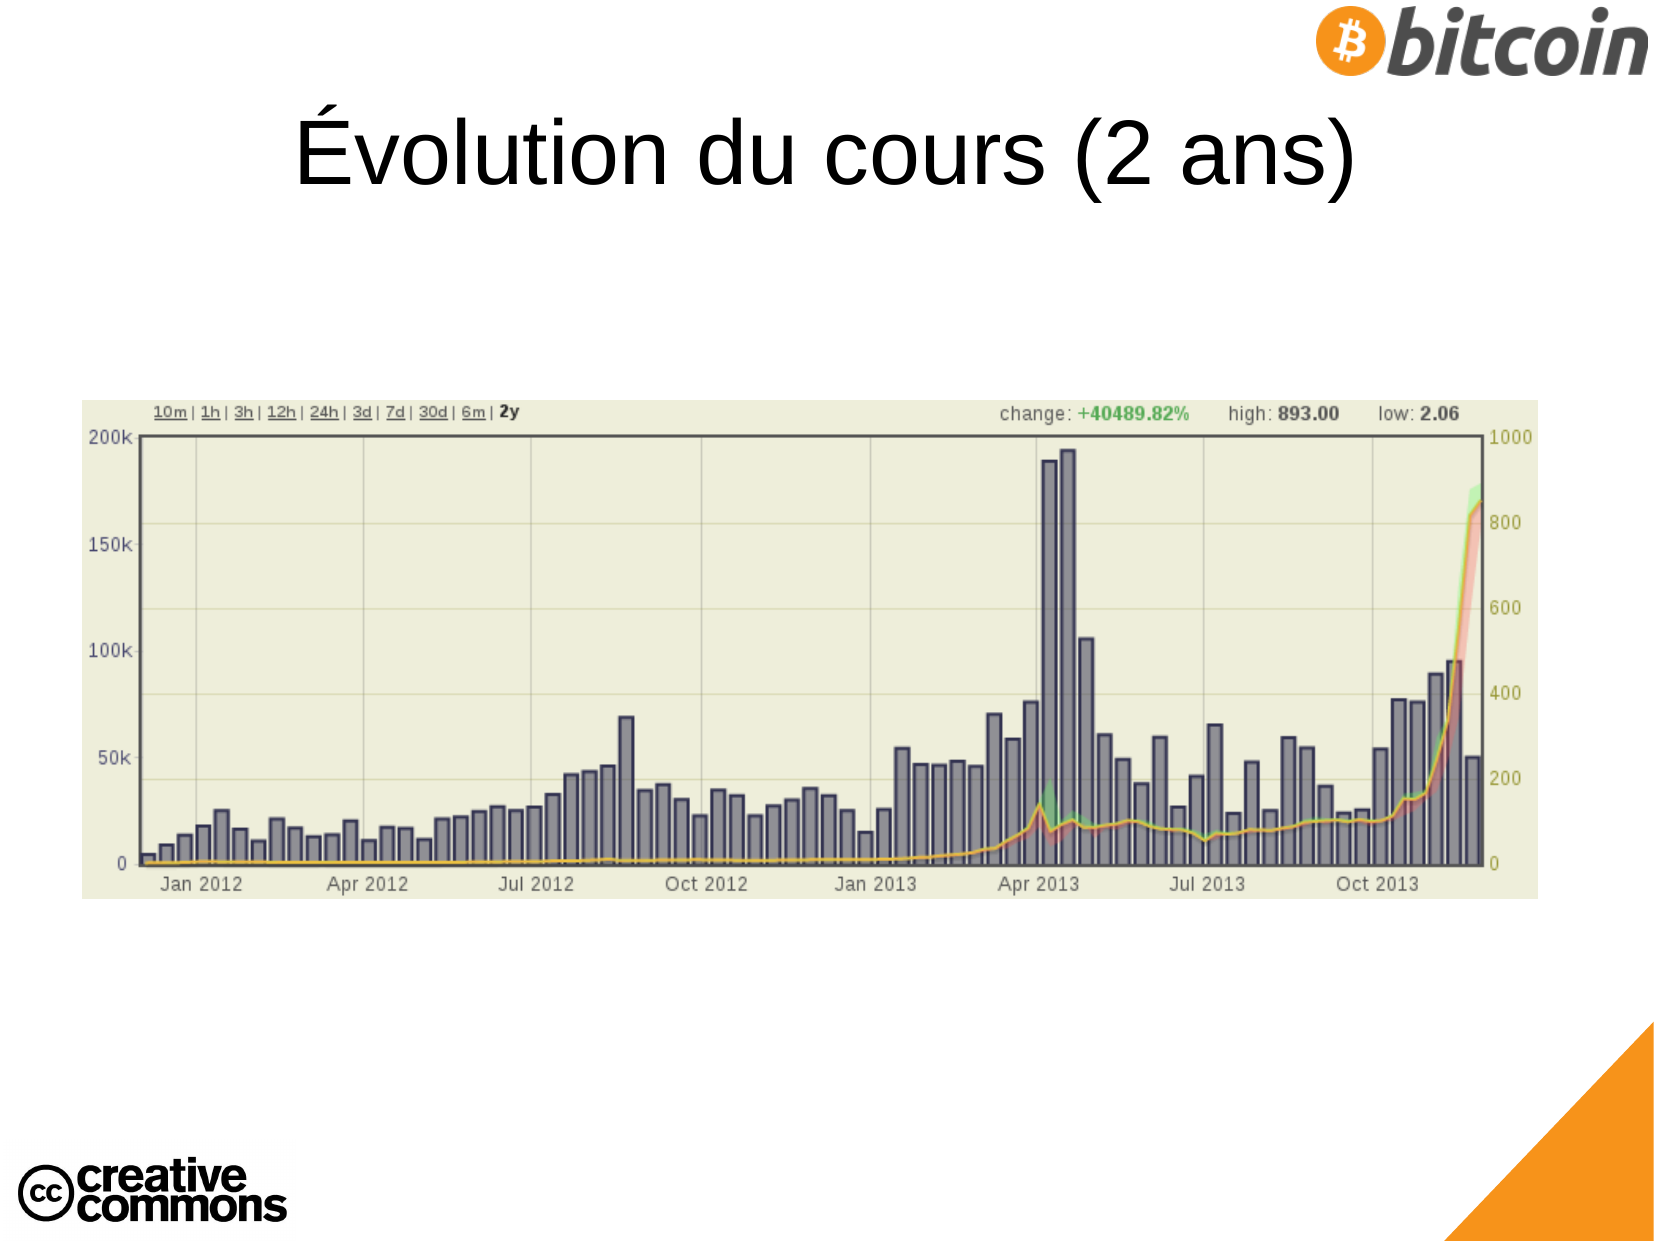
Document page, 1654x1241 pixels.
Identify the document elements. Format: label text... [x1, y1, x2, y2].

picture [1316, 6, 1648, 76]
picture [82, 400, 1538, 900]
title Évolution du cours (2 ans) [82, 49, 1571, 257]
picture [3, 1139, 296, 1241]
